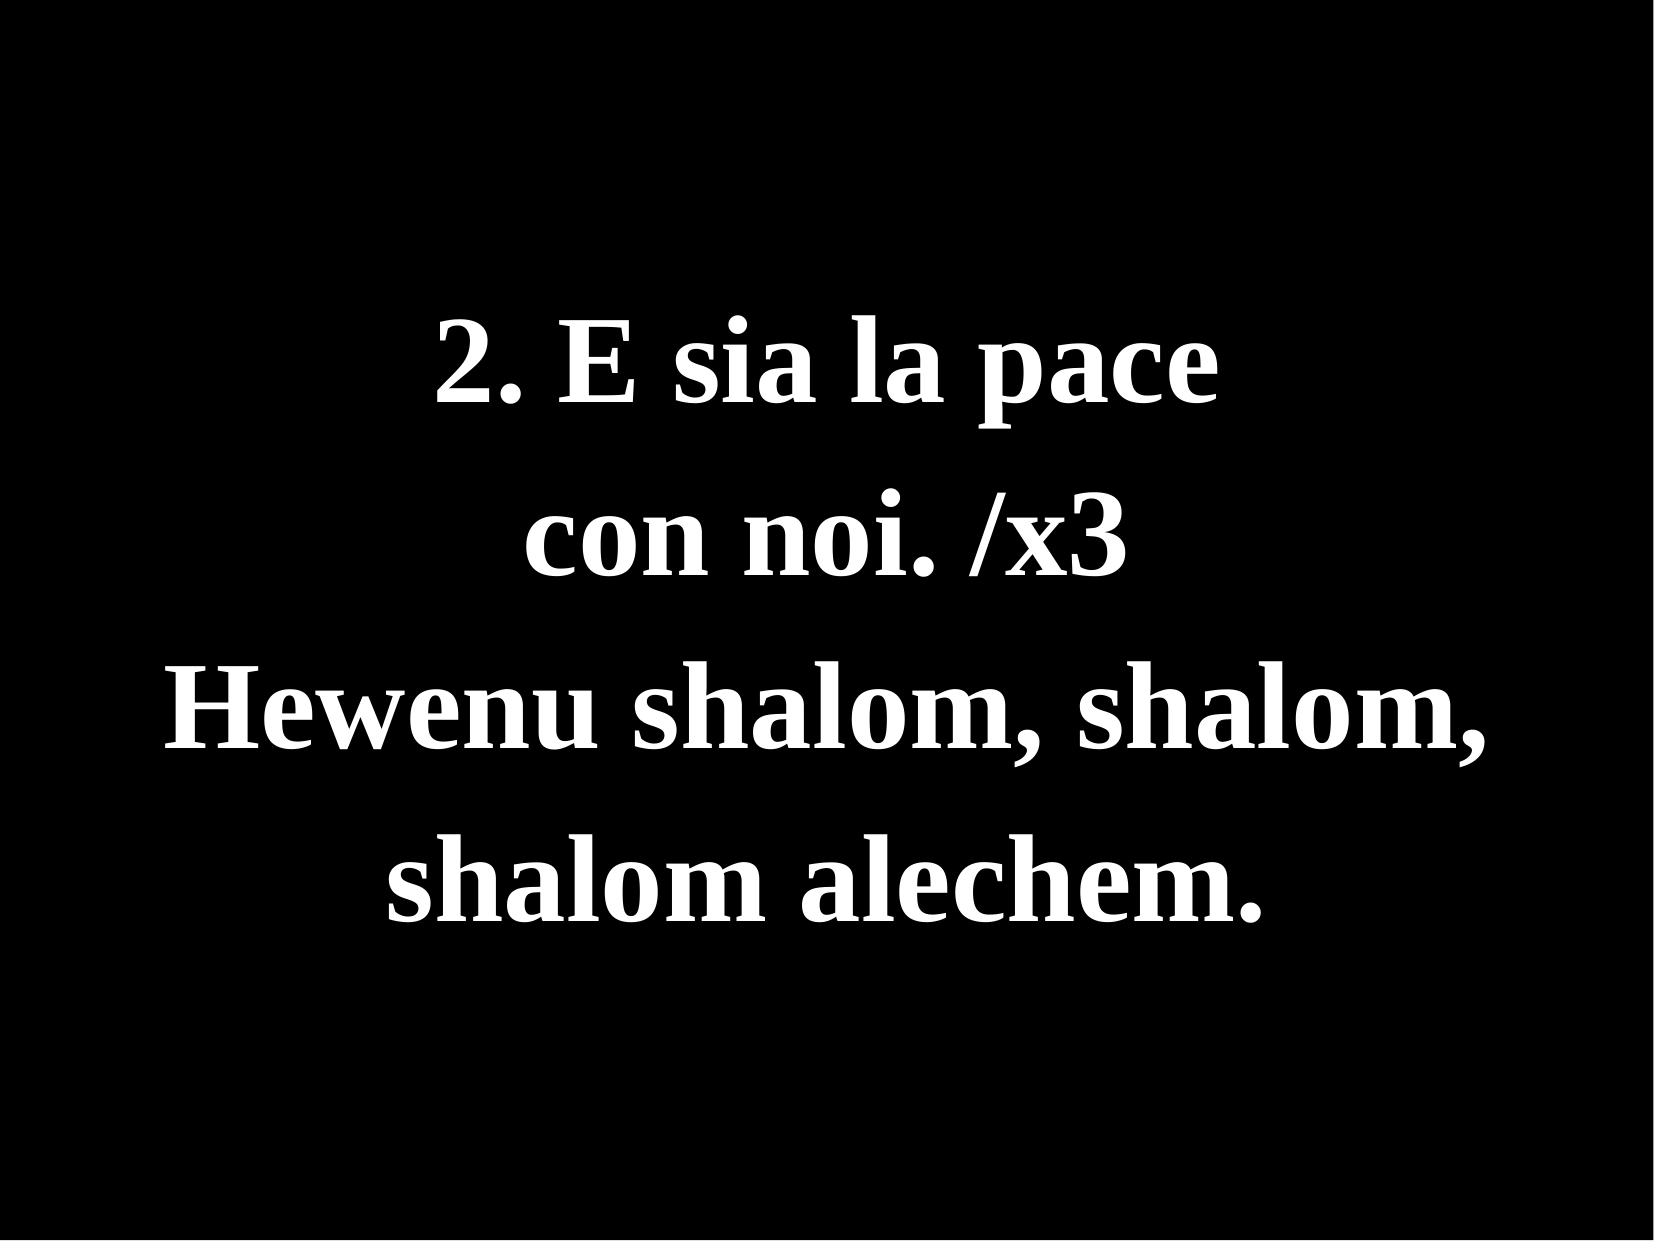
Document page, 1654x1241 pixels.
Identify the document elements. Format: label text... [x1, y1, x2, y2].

title 2. E sia la pace ppp con noi. /x3 ppp Hewenu shalom, shalom, ppp shalom alechem. [0, 0, 1654, 1241]
